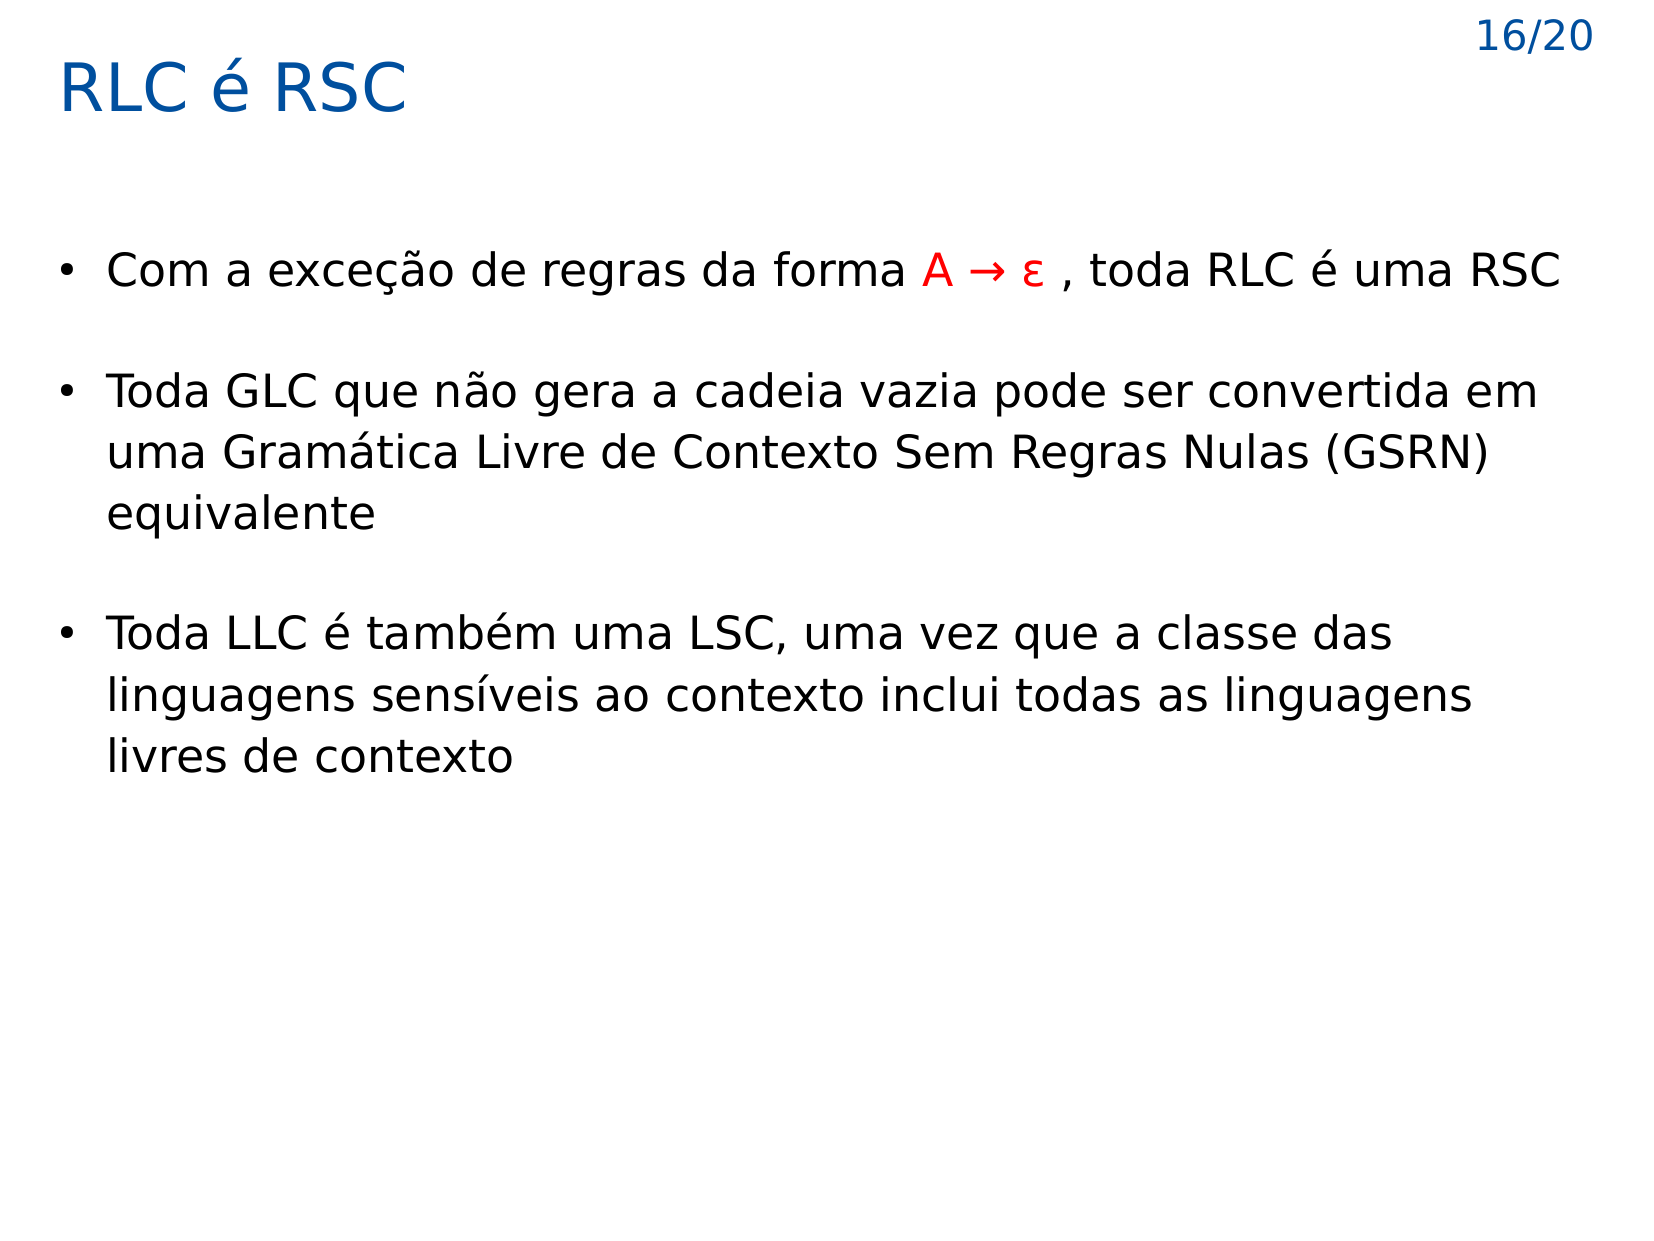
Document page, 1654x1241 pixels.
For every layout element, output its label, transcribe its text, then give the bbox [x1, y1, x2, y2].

list Com a exceção de regras da forma A → ε , toda RLC é uma RSC Toda GLC que não gera a cadeia vazia pode ser convertida em uma Gramática Livre de Contexto Sem Regras Nulas (GSRN) equivalente Toda LLC é também uma LSC, uma vez que a classe das linguagens sensíveis ao contexto inclui todas as linguagens livres de contexto [59, 236, 1595, 1211]
title RLC é RSC [59, 29, 1625, 148]
